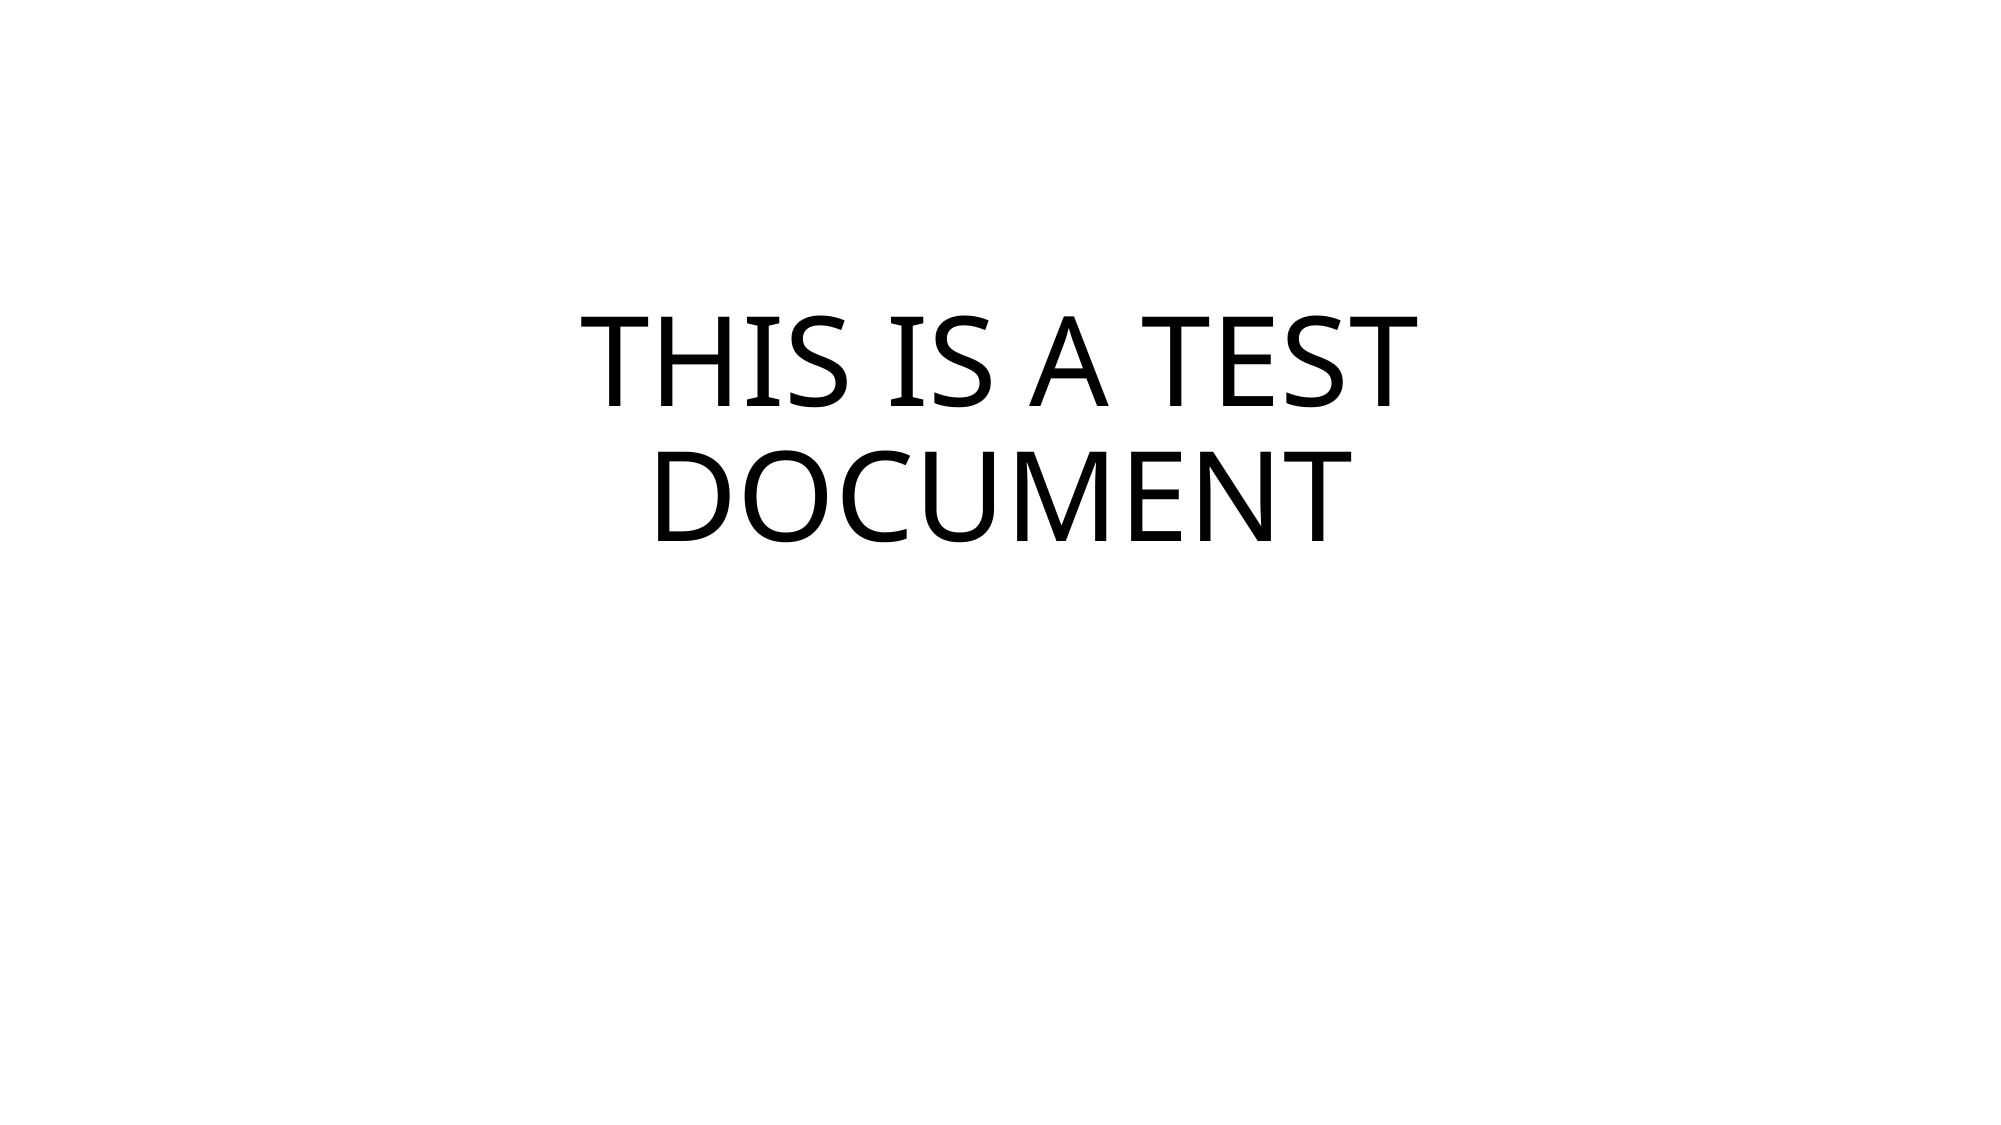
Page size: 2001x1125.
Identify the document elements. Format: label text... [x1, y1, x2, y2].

title THIS IS A TEST DOCUMENT [249, 184, 1750, 576]
